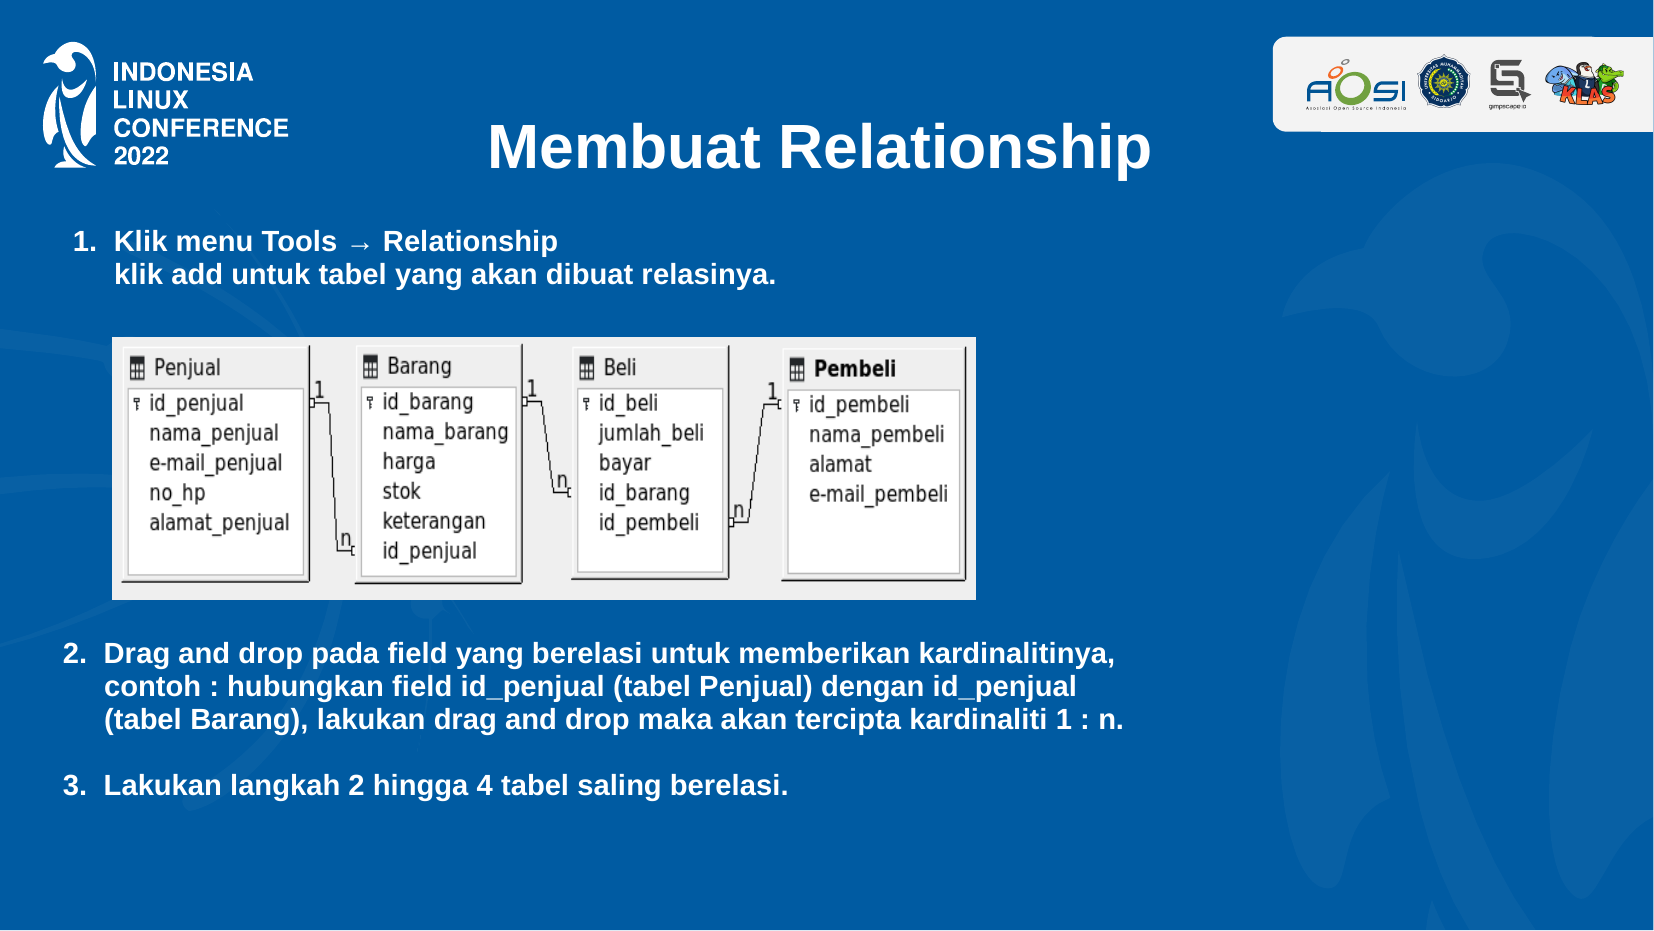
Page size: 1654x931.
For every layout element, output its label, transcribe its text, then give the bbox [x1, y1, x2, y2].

text_box 1. Klik menu Tools → Relationship klik add untuk tabel yang akan dibuat relasinya. [37, 225, 901, 455]
text_box 2. Drag and drop pada field yang berelasi untuk memberikan kardinalitinya, contoh : hubungkan field id_penjual (tabel Penjual) dengan id_penjual (tabel Barang), lakukan drag and drop maka akan tercipta kardinaliti 1 : n. 3. Lakukan langkah 2 hingga 4 tabel saling berelasi. [0, 637, 1163, 931]
picture [1417, 54, 1471, 108]
title Membuat Relationship [487, 112, 1276, 253]
picture [112, 337, 976, 601]
picture [1545, 62, 1624, 105]
